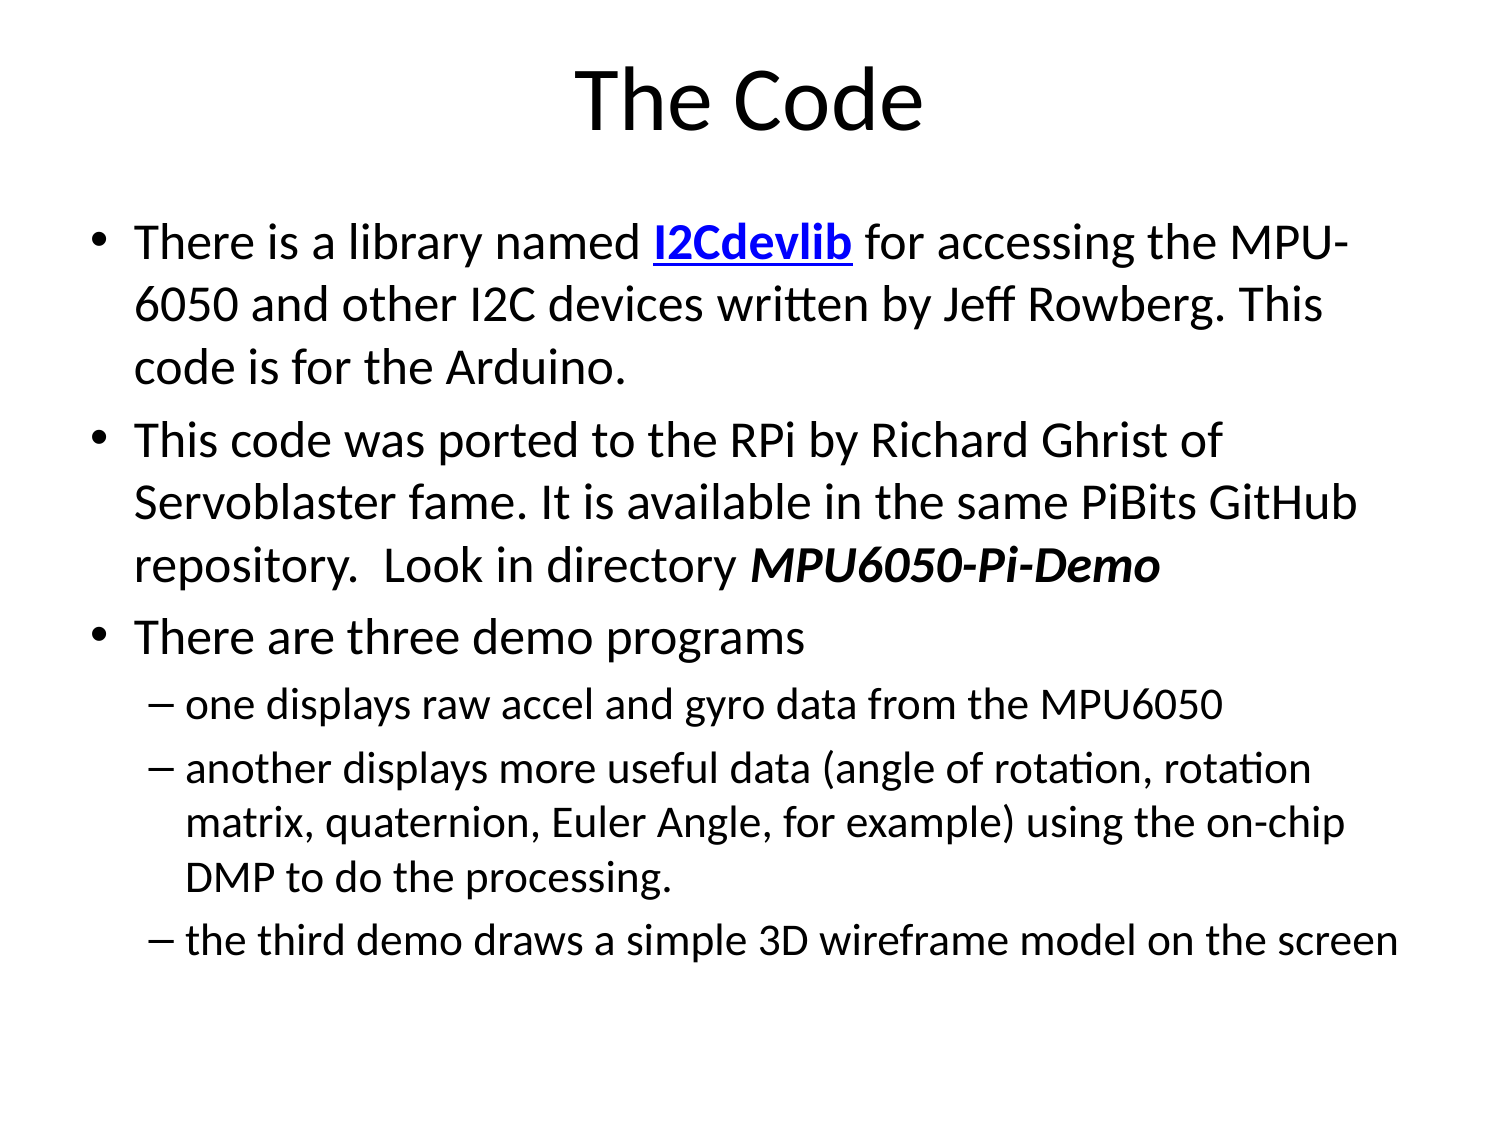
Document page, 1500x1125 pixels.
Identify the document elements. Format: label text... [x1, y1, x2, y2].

list There is a library named I2Cdevlib for accessing the MPU-6050 and other I2C devices written by Jeff Rowberg. This code is for the Arduino. This code was ported to the RPi by Richard Ghrist of Servoblaster fame. It is available in the same PiBits GitHub repository. Look in directory MPU6050-Pi-Demo There are three demo programs one displays raw accel and gyro data from the MPU6050 another displays more useful data (angle of rotation, rotation matrix, quaternion, Euler Angle, for example) using the on-chip DMP to do the processing. the third demo draws a simple 3D wireframe model on the screen [75, 200, 1425, 1005]
title The Code [75, 0, 1425, 188]
